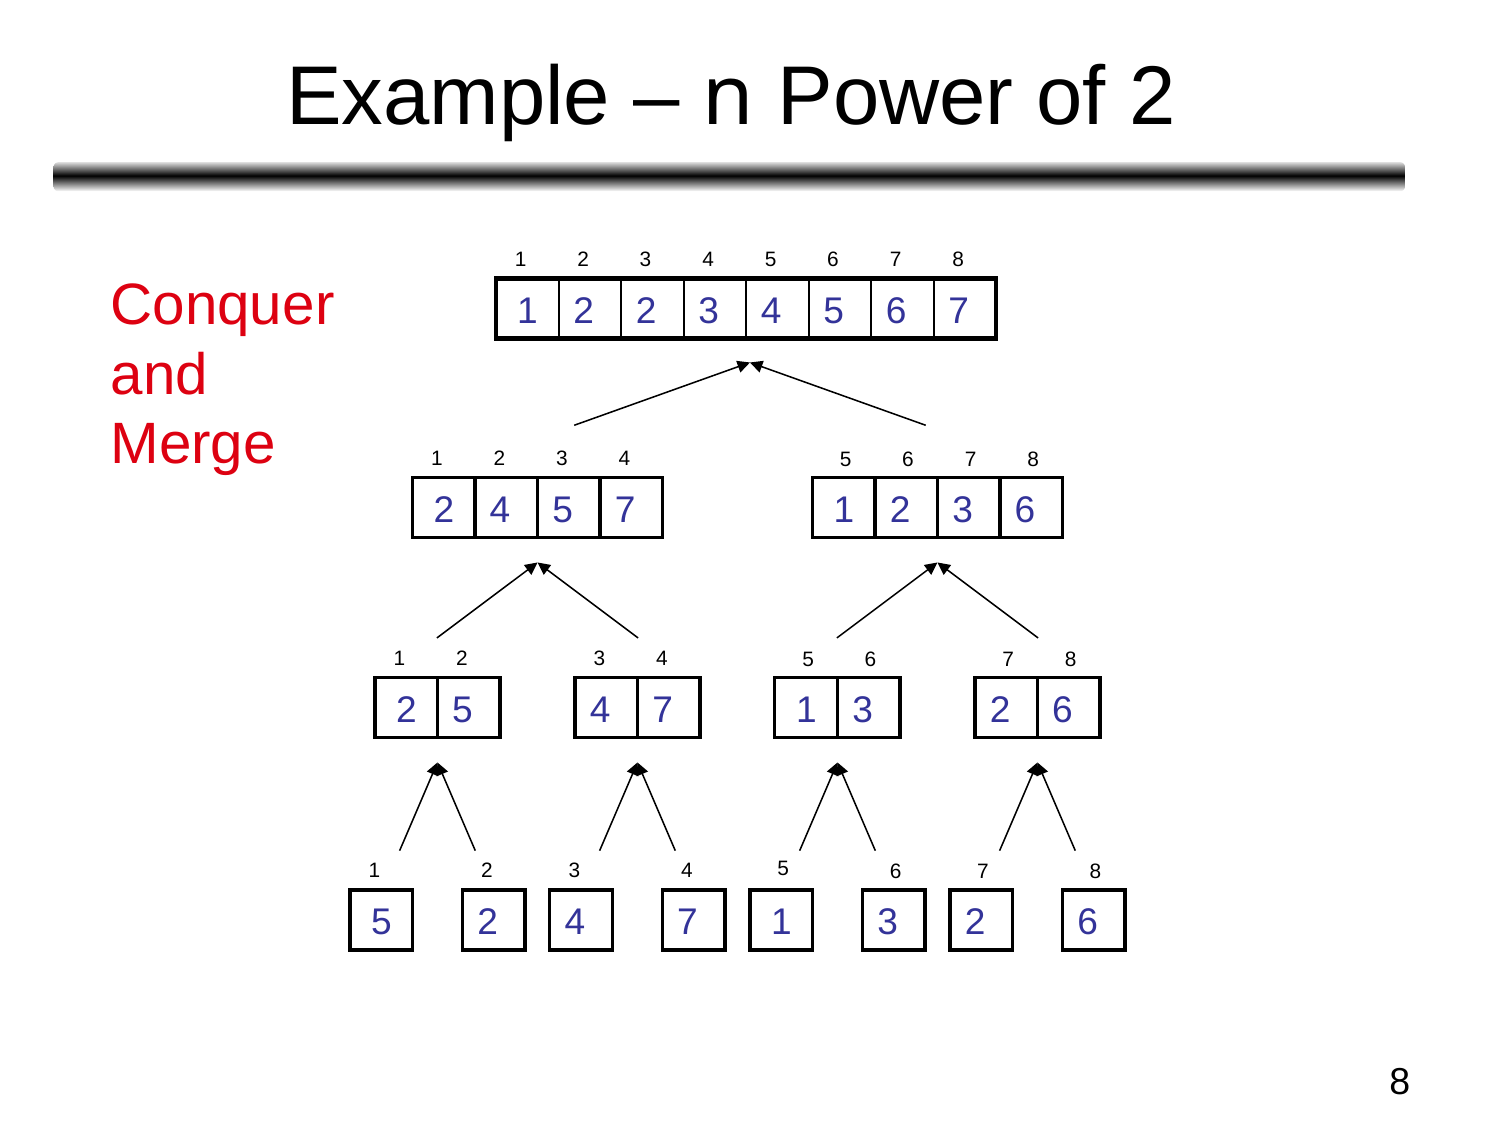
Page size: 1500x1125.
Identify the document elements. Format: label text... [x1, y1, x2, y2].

text_box 7 [935, 281, 994, 336]
text_box 2 [478, 436, 517, 477]
text_box 7 [987, 637, 1026, 677]
text_box 1 [750, 890, 813, 950]
text_box 4 [747, 281, 808, 336]
text_box 1 [498, 281, 558, 336]
text_box 6 [812, 237, 850, 276]
text_box 7 [962, 849, 1000, 890]
text_box 6 [849, 637, 888, 677]
text_box 2 [950, 890, 1013, 950]
text_box 1 [378, 636, 417, 677]
text_box 3 [553, 849, 592, 890]
text_box Conquer and Merge [95, 258, 350, 484]
text_box 6 [874, 849, 913, 890]
title Example – n Power of 2 [55, 16, 1406, 166]
text_box 5 [538, 477, 601, 538]
text_box 1 [353, 849, 392, 890]
text_box 2 [875, 477, 938, 538]
text_box 5 [438, 677, 500, 738]
text_box 5 [762, 847, 801, 888]
text_box 2 [441, 636, 479, 677]
text_box 2 [562, 237, 601, 276]
text_box 3 [541, 436, 579, 477]
text_box 5 [824, 437, 863, 477]
text_box 4 [666, 849, 704, 890]
text_box 6 [872, 281, 933, 336]
text_box 3 [685, 281, 745, 336]
text_box 5 [749, 237, 788, 276]
text_box 6 [887, 437, 925, 477]
text_box 1 [774, 677, 838, 738]
text_box 1 [499, 237, 538, 276]
text_box 4 [549, 890, 613, 950]
text_box 3 [862, 890, 925, 950]
text_box 8 [1012, 437, 1051, 477]
text_box 3 [938, 477, 1000, 538]
text_box 4 [475, 477, 538, 538]
text_box 5 [810, 281, 870, 336]
text_box 2 [466, 849, 504, 890]
text_box 3 [624, 237, 663, 276]
text_box 6 [1000, 477, 1063, 538]
text_box 4 [575, 677, 638, 738]
text_box 2 [375, 677, 438, 738]
text_box 6 [1038, 677, 1100, 738]
text_box 7 [601, 477, 663, 538]
text_box 5 [350, 890, 413, 950]
text_box 8 [1074, 849, 1113, 890]
text_box 7 [949, 437, 988, 477]
text_box 2 [412, 477, 475, 538]
text_box 7 [874, 237, 913, 276]
text_box 2 [560, 281, 620, 336]
text_box 1 [812, 477, 875, 538]
text_box 4 [603, 436, 642, 477]
text_box 3 [838, 677, 901, 738]
text_box 6 [1062, 890, 1126, 950]
text_box 8 [937, 237, 976, 276]
text_box 7 [638, 677, 700, 738]
text_box 7 [662, 890, 725, 950]
text_box 2 [622, 281, 683, 336]
text_box 2 [975, 677, 1038, 738]
text_box 2 [462, 890, 526, 950]
text_box 4 [641, 636, 679, 677]
text_box 4 [687, 237, 726, 276]
text_box 5 [787, 637, 826, 677]
text_box 8 [1049, 637, 1088, 677]
text_box 1 [416, 436, 454, 477]
text_box 3 [578, 636, 617, 677]
